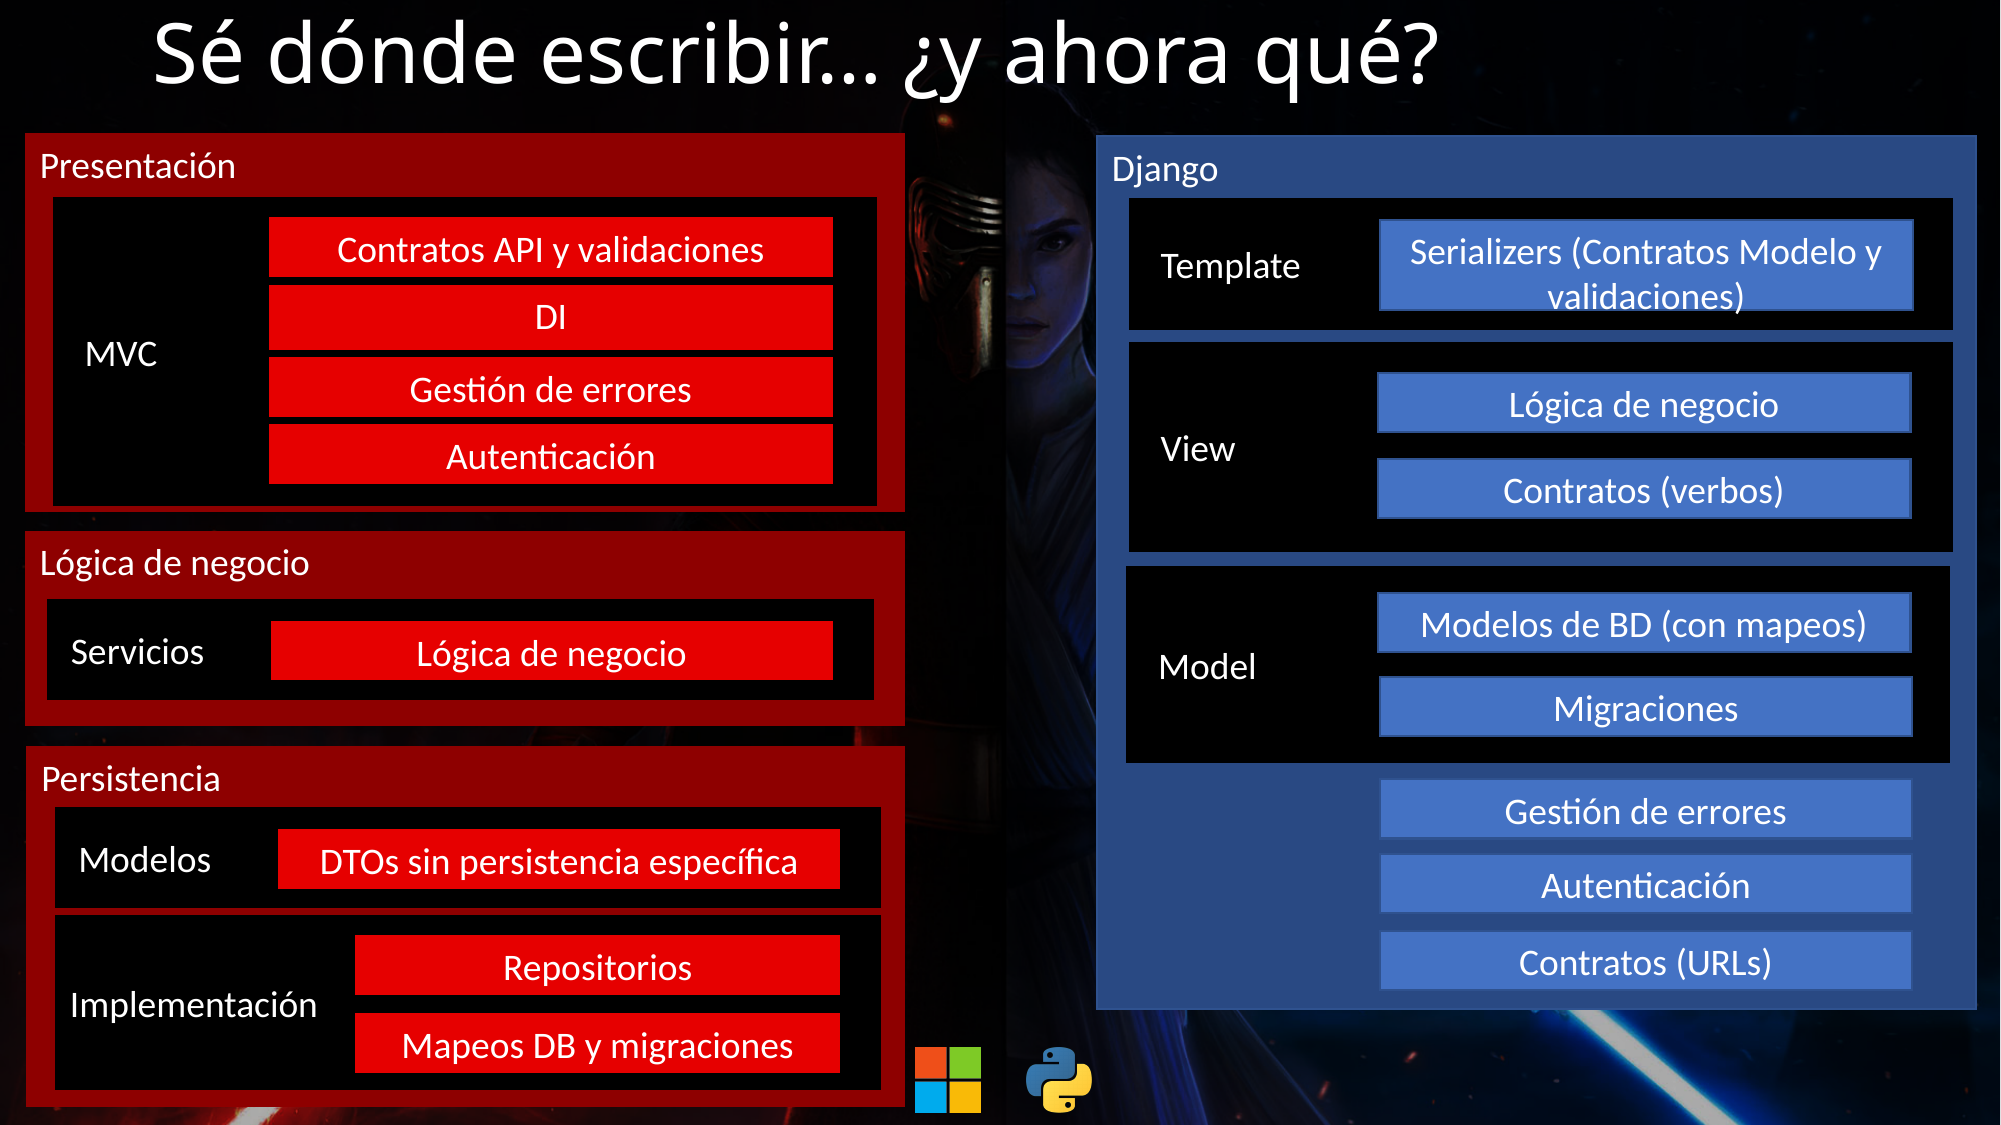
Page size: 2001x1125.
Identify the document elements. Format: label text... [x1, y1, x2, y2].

text_box Lógica de negocio [25, 531, 905, 726]
text_box View [1129, 342, 1953, 552]
text_box Implementación [55, 915, 881, 1090]
text_box Gestión de errores [269, 357, 833, 417]
text_box Modelos de BD (con mapeos) [1378, 593, 1910, 652]
title Sé dónde escribir… ¿y ahora qué? [137, 0, 1863, 128]
text_box Modelos [55, 807, 881, 908]
text_box Persistencia [26, 746, 905, 1107]
text_box Serializers (Contratos Modelo y validaciones) [1380, 220, 1913, 310]
text_box Gestión de errores [1380, 779, 1912, 839]
text_box Autenticación [269, 424, 833, 484]
text_box Mapeos DB y migraciones [355, 1013, 840, 1073]
text_box Model [1126, 566, 1950, 763]
text_box Presentación [25, 133, 905, 512]
text_box Contratos API y validaciones [269, 217, 833, 277]
text_box Migraciones [1380, 677, 1912, 736]
text_box Autenticación [1380, 854, 1912, 913]
text_box Contratos (URLs) [1380, 931, 1912, 990]
text_box DI [269, 285, 833, 350]
text_box Template [1129, 198, 1953, 330]
text_box Lógica de negocio [1378, 373, 1910, 432]
text_box Django [1097, 136, 1976, 1009]
text_box Contratos (verbos) [1378, 459, 1910, 518]
text_box Repositorios [355, 935, 840, 995]
text_box Servicios [47, 599, 874, 700]
text_box DTOs sin persistencia específica [278, 829, 840, 889]
text_box MVC [53, 197, 877, 506]
text_box Lógica de negocio [271, 621, 833, 680]
